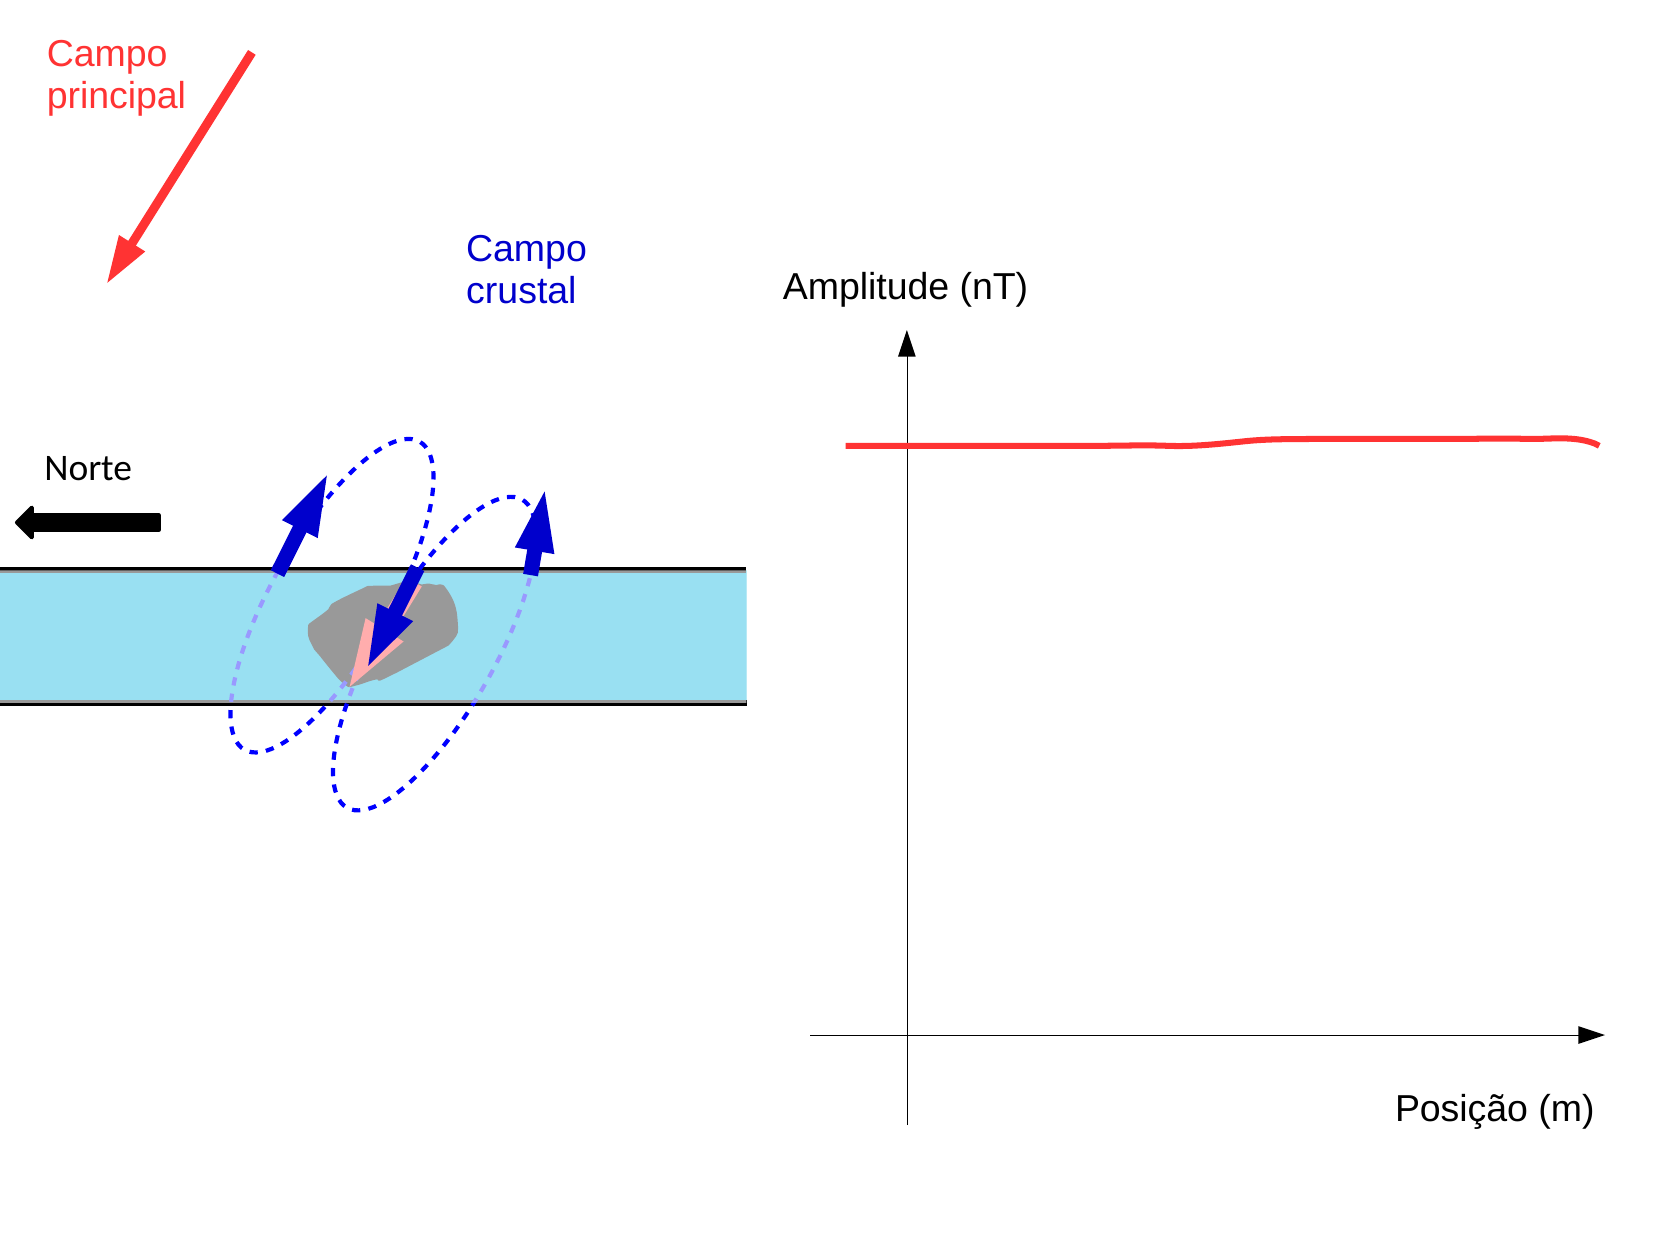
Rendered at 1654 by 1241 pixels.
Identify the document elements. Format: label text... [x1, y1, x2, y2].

text_box [0, 570, 747, 703]
text_box Campo principal [32, 25, 257, 124]
text_box Posição (m) [1380, 1080, 1610, 1137]
text_box [17, 507, 159, 538]
text_box Norte [17, 435, 160, 496]
text_box Campo crustal [451, 220, 677, 319]
text_box Amplitude (nT) [768, 258, 1044, 316]
